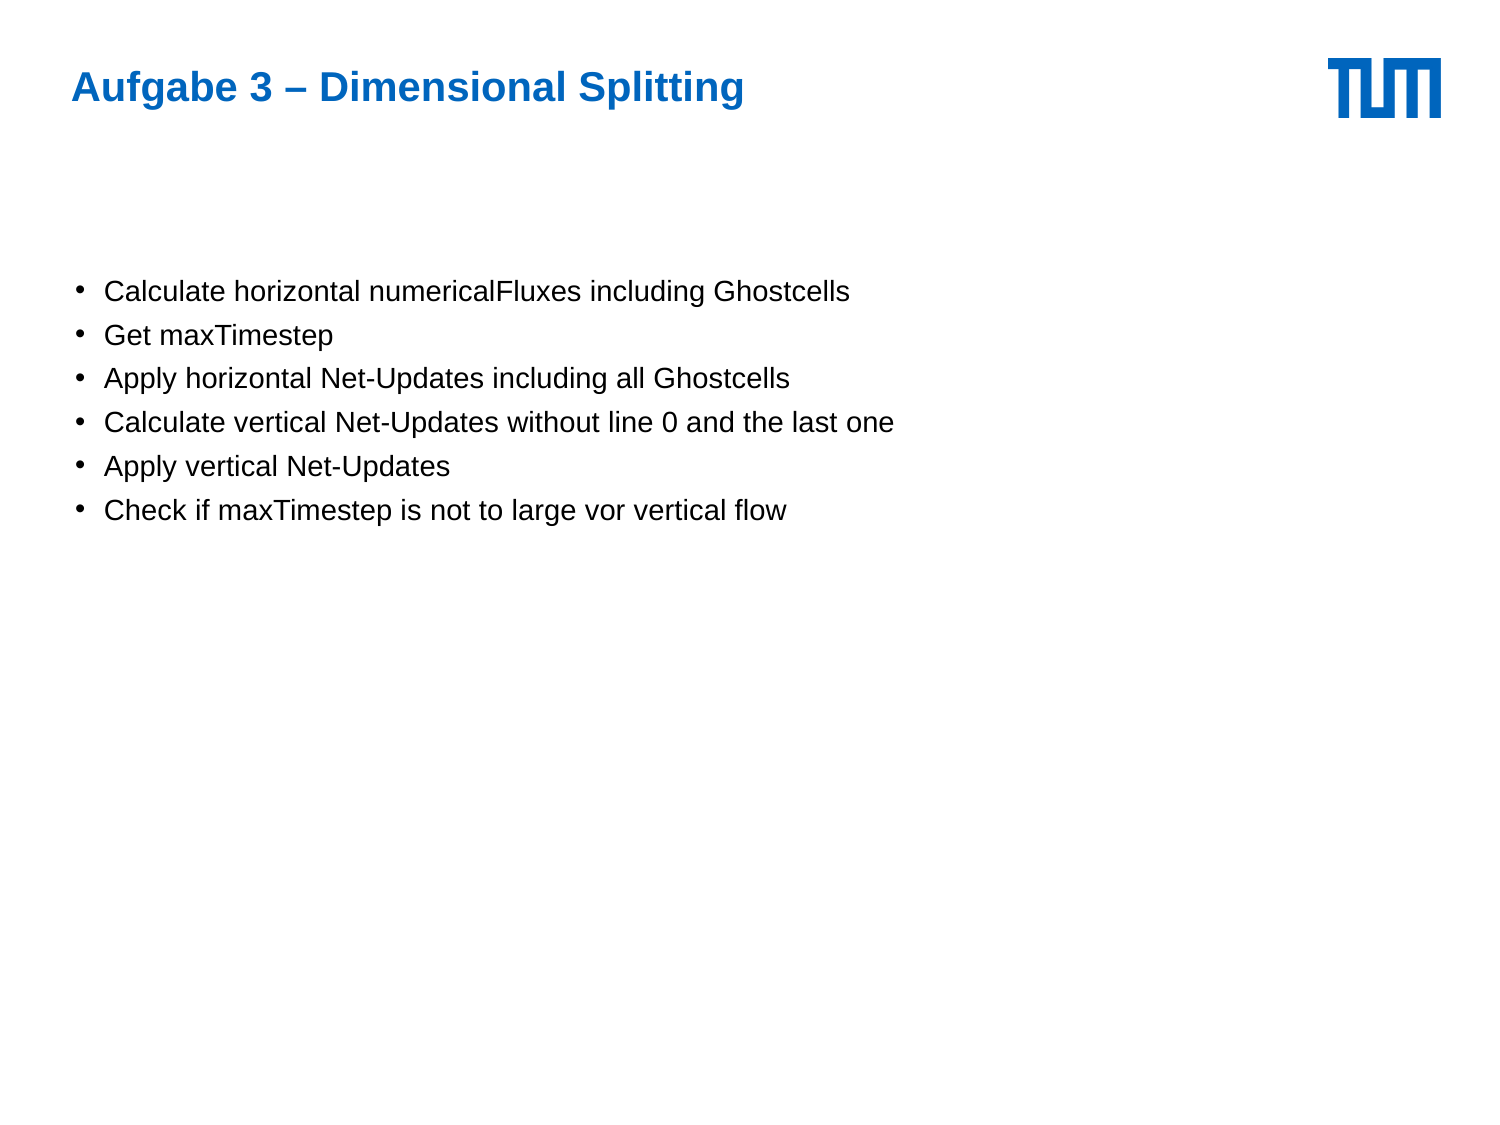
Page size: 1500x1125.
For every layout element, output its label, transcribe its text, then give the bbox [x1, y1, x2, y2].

list Calculate horizontal numericalFluxes including Ghostcells Get maxTimestep Apply horizontal Net-Updates including all Ghostcells Calculate vertical Net-Updates without line 0 and the last one Apply vertical Net-Updates Check if maxTimestep is not to large vor vertical flow [75, 263, 1395, 916]
title Aufgabe 3 – Dimensional Splitting [70, 47, 1453, 289]
